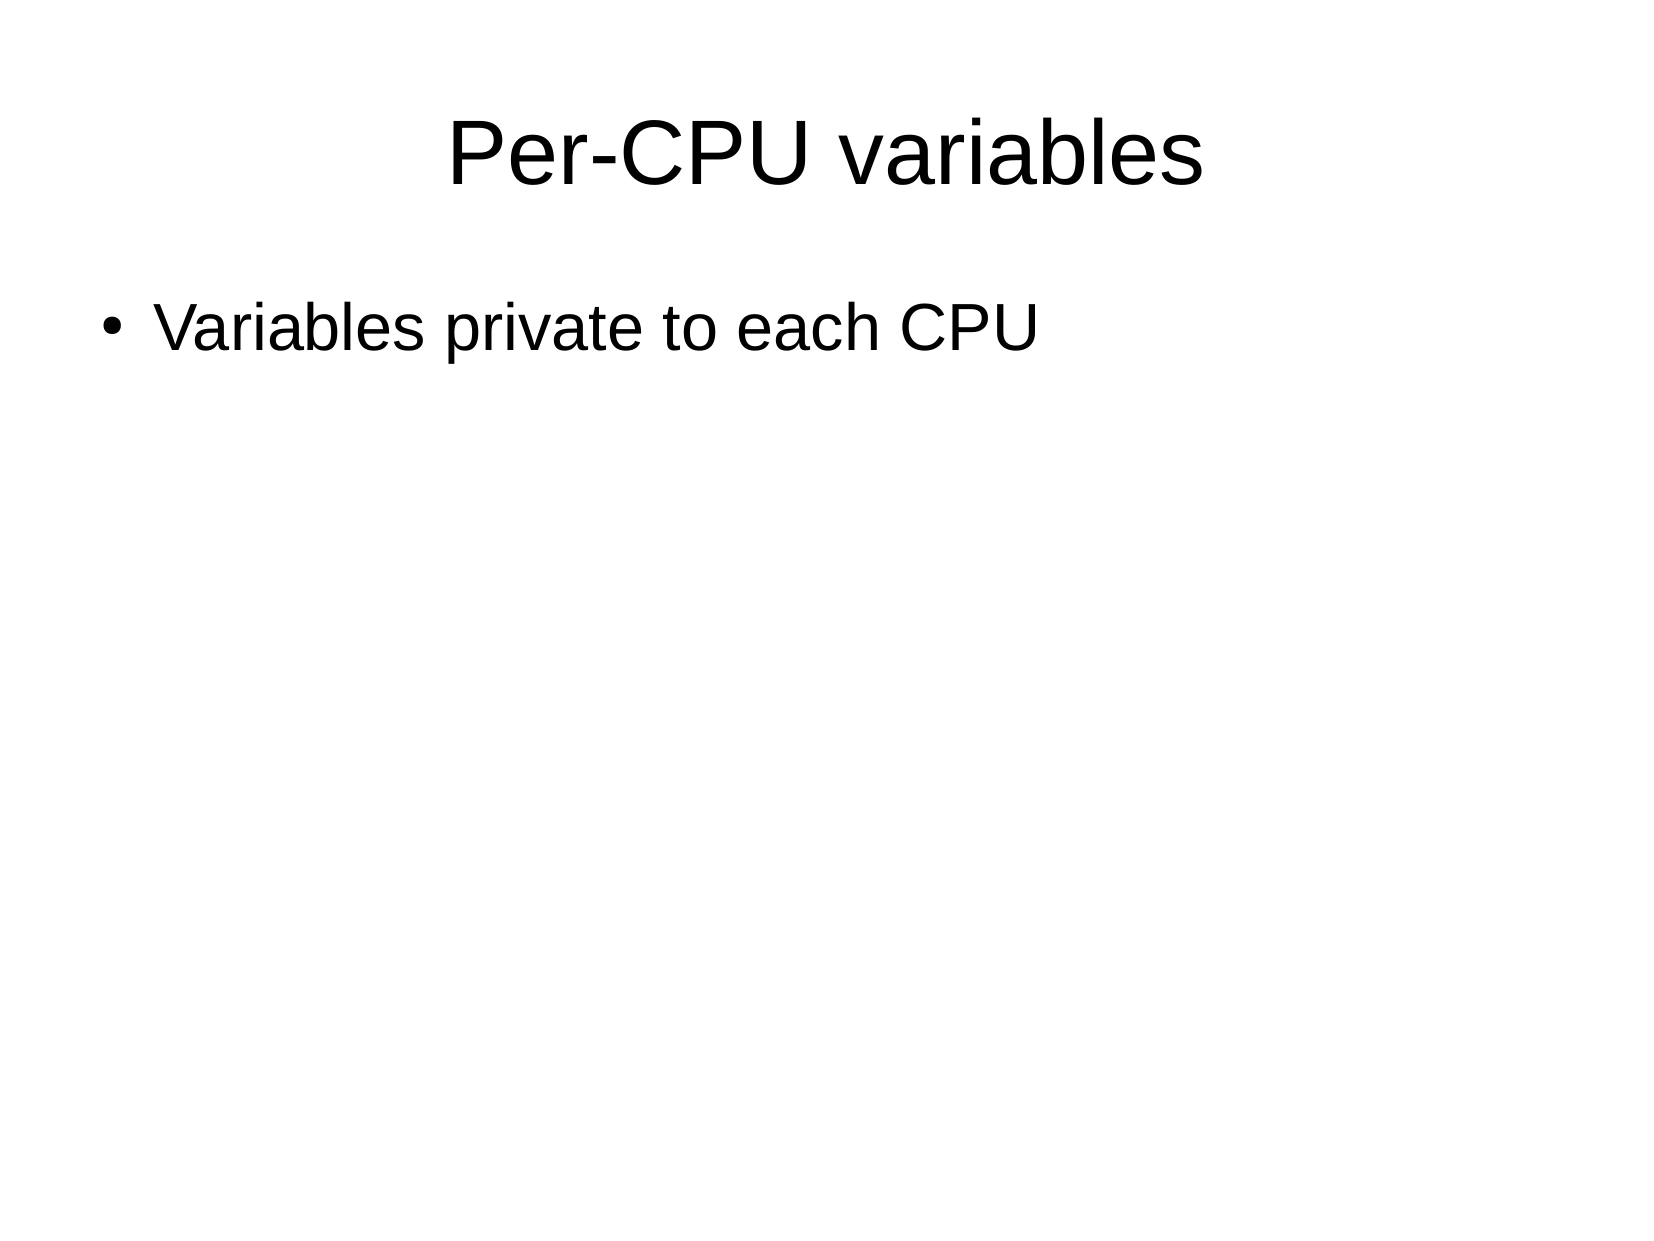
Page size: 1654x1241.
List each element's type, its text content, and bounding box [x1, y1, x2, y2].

list Variables private to each CPU [82, 290, 1571, 1010]
title Per-CPU variables [82, 49, 1571, 257]
